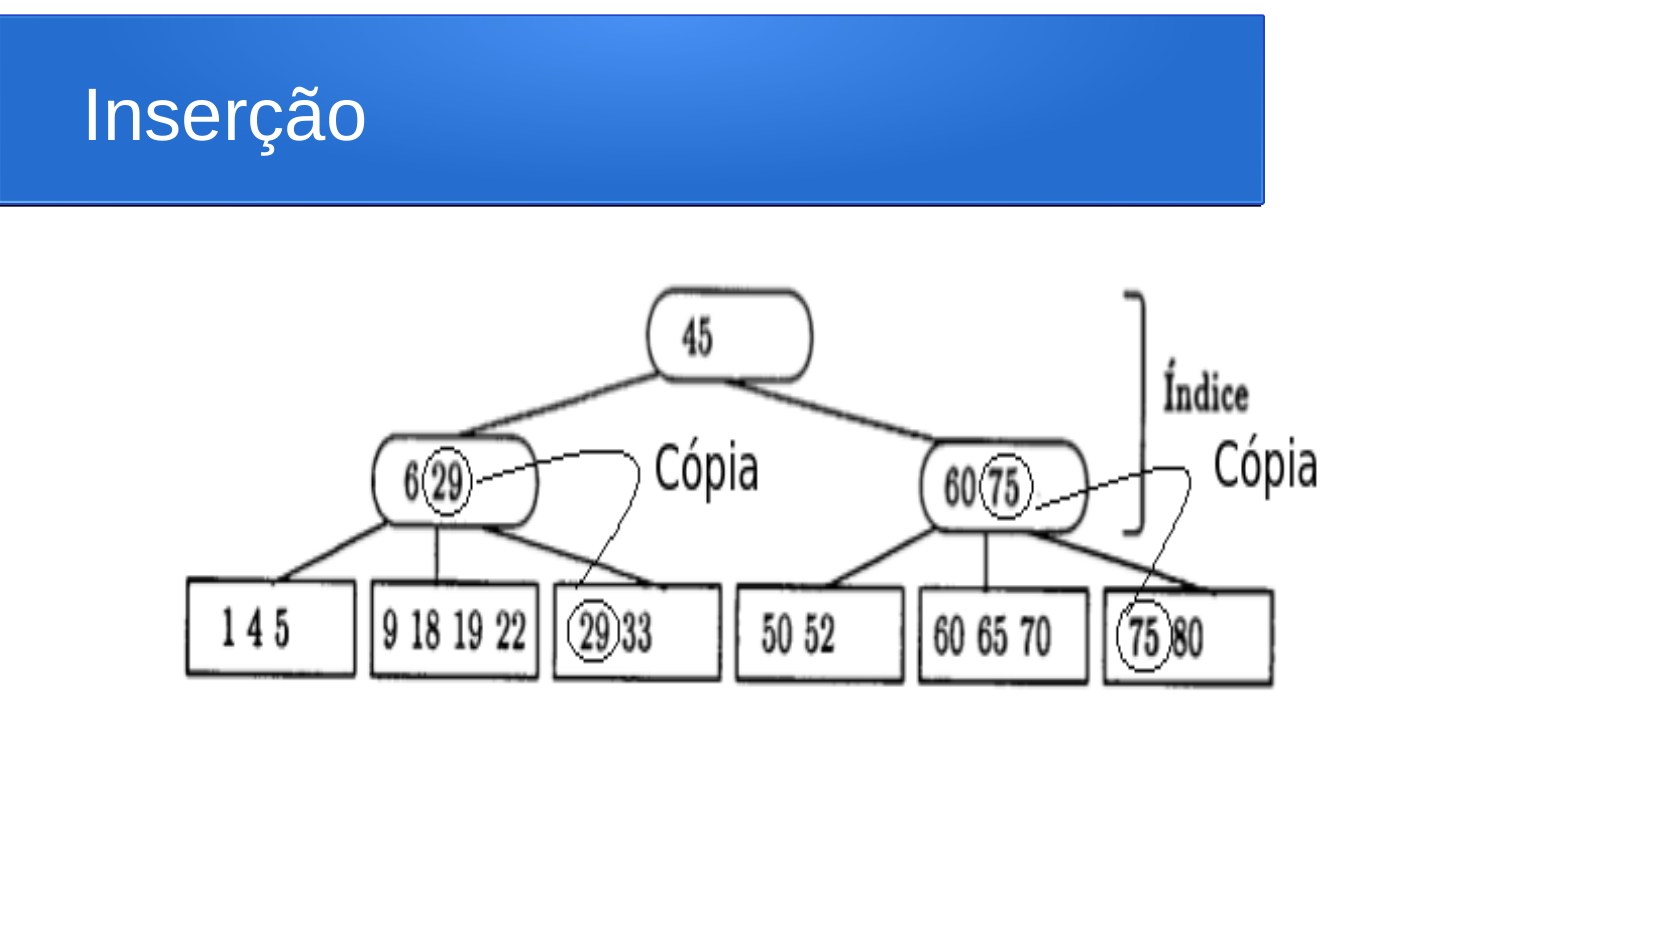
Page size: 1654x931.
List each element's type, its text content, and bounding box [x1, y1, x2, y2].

picture [150, 239, 1351, 721]
title Inserção [82, 37, 1250, 193]
